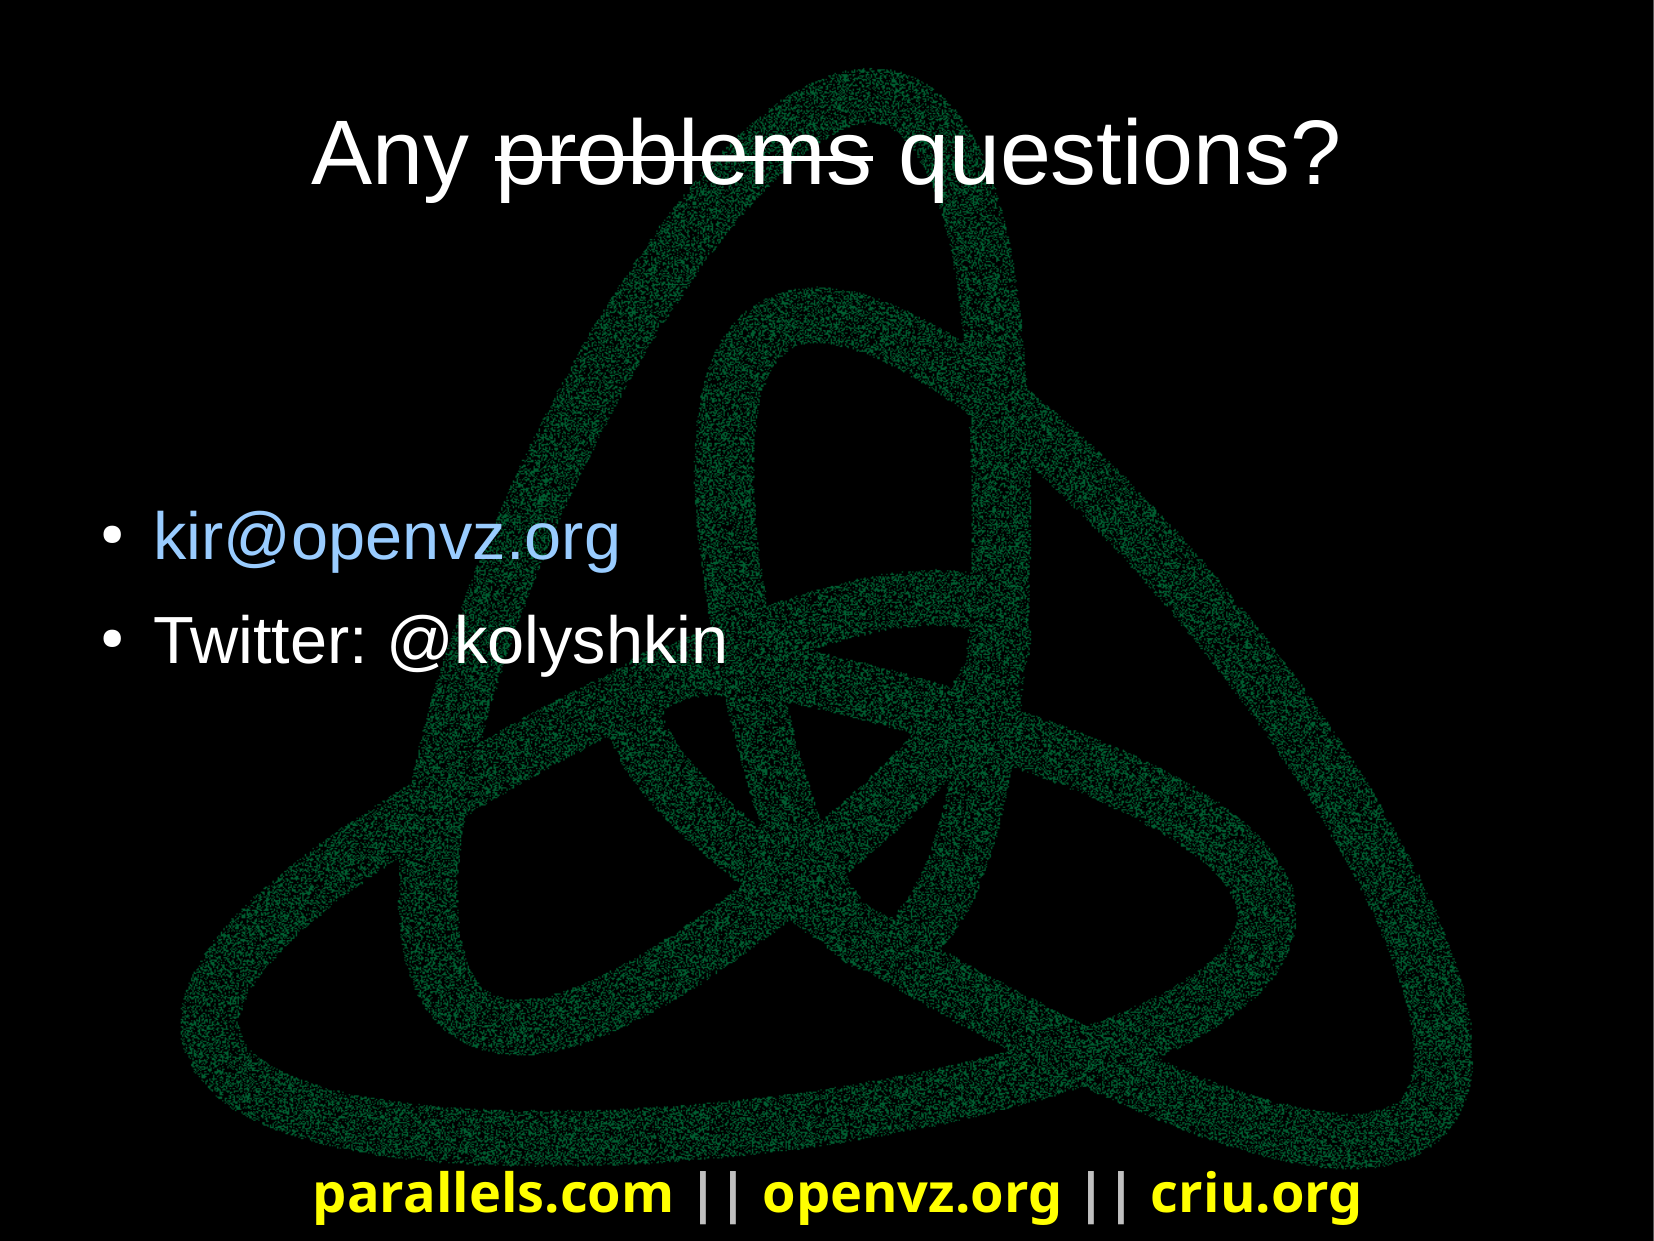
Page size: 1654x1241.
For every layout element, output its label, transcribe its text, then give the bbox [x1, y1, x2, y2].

picture [0, 0, 1654, 1241]
title Any problems questions? [82, 49, 1571, 257]
list kir@openvz.org Twitter: @kolyshkin [82, 290, 1538, 1010]
